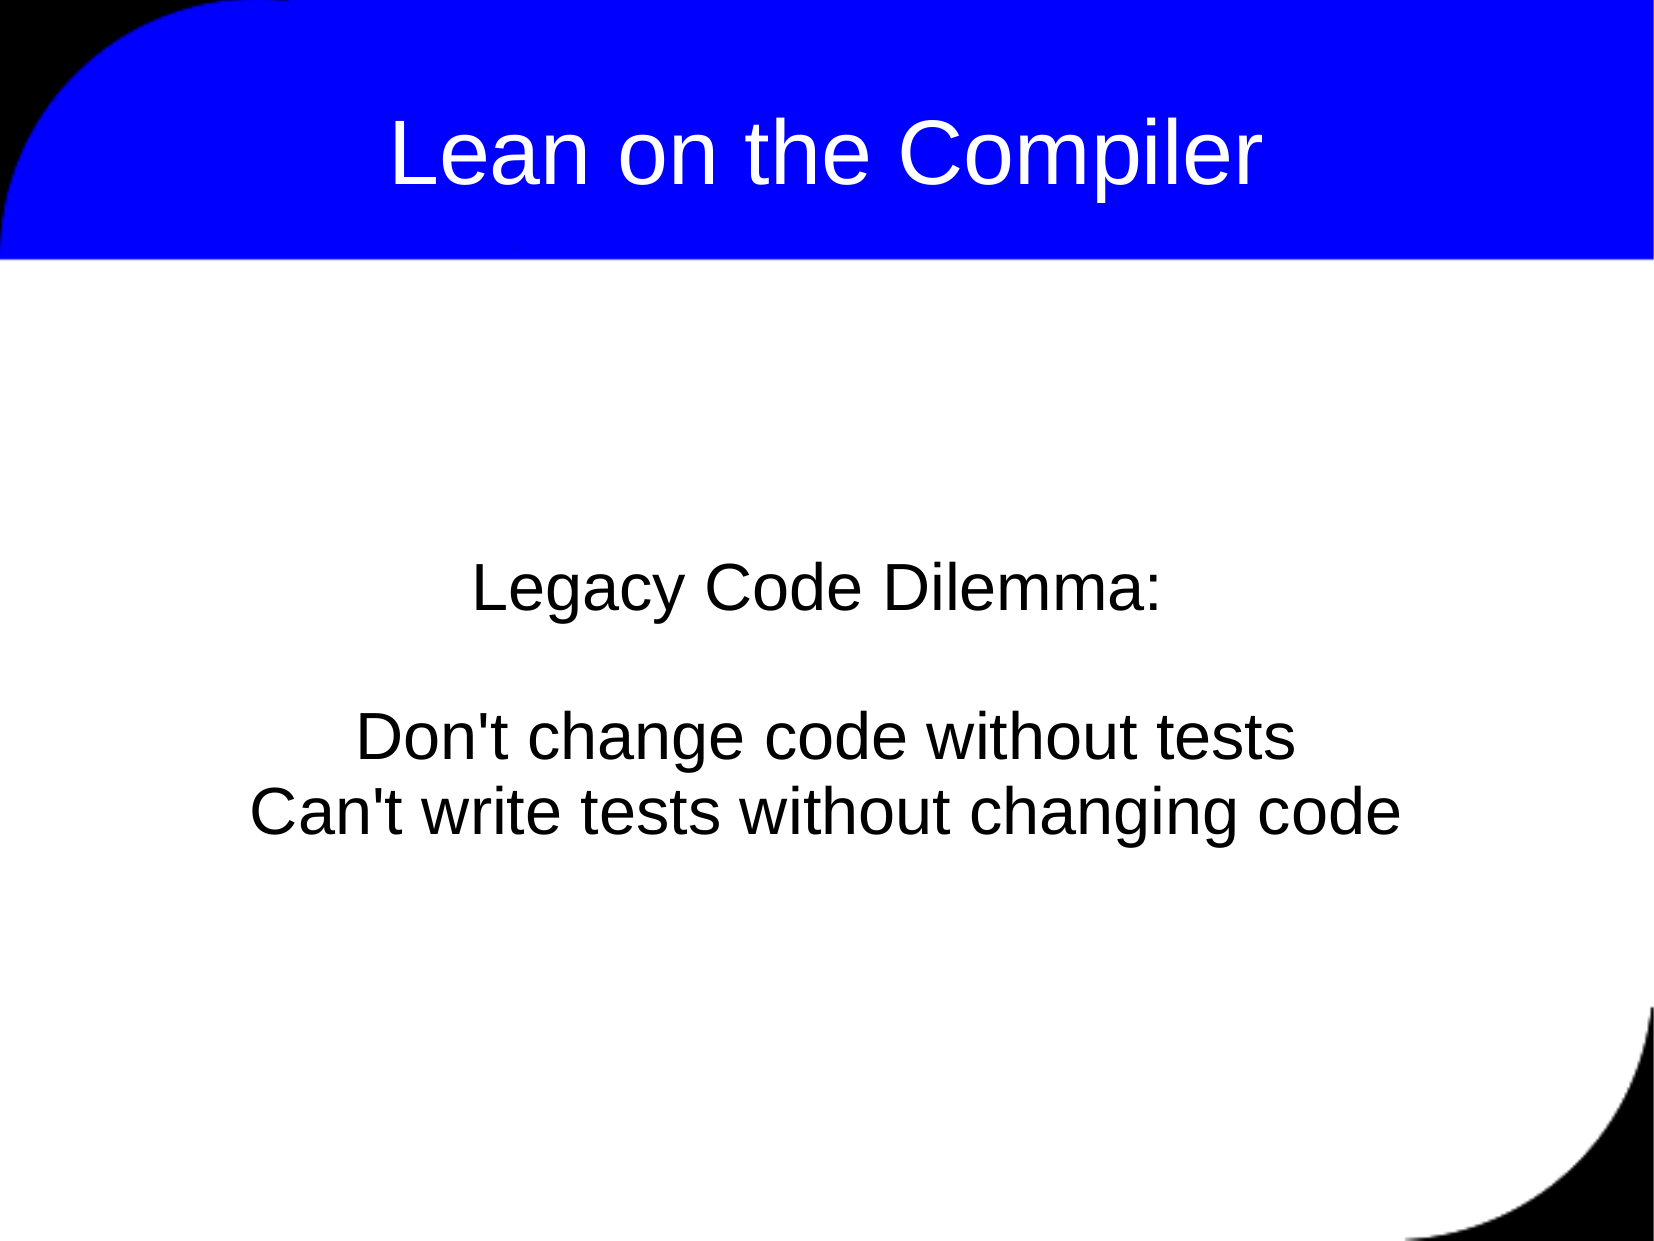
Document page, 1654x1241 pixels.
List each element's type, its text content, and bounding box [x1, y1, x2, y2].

subtitle Legacy Code Dilemma: Don't change code without tests Can't write tests without changing code [82, 297, 1571, 1102]
picture [0, 0, 1654, 1241]
title Lean on the Compiler [82, 56, 1571, 250]
